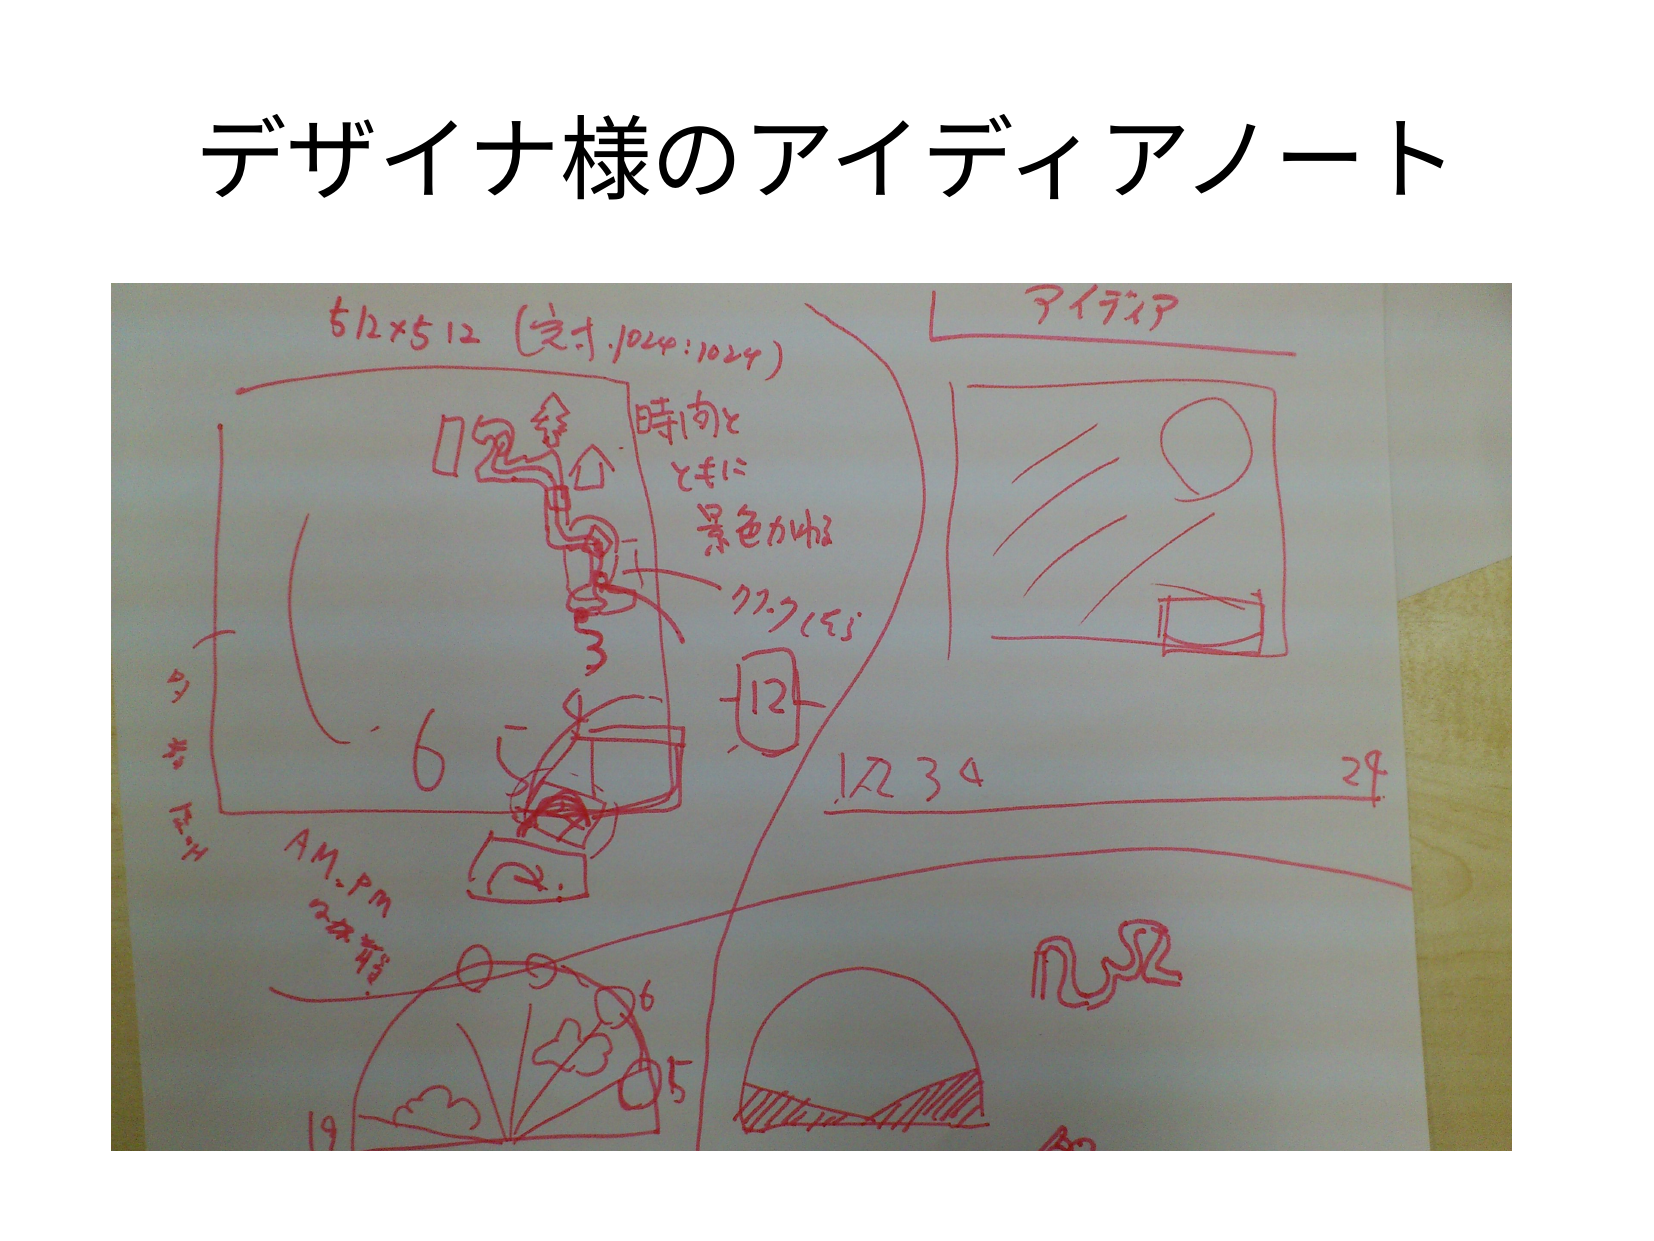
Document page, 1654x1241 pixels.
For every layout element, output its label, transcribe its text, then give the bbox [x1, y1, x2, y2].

title デザイナ様のアイディアノート [82, 49, 1571, 257]
picture [111, 283, 1512, 1151]
